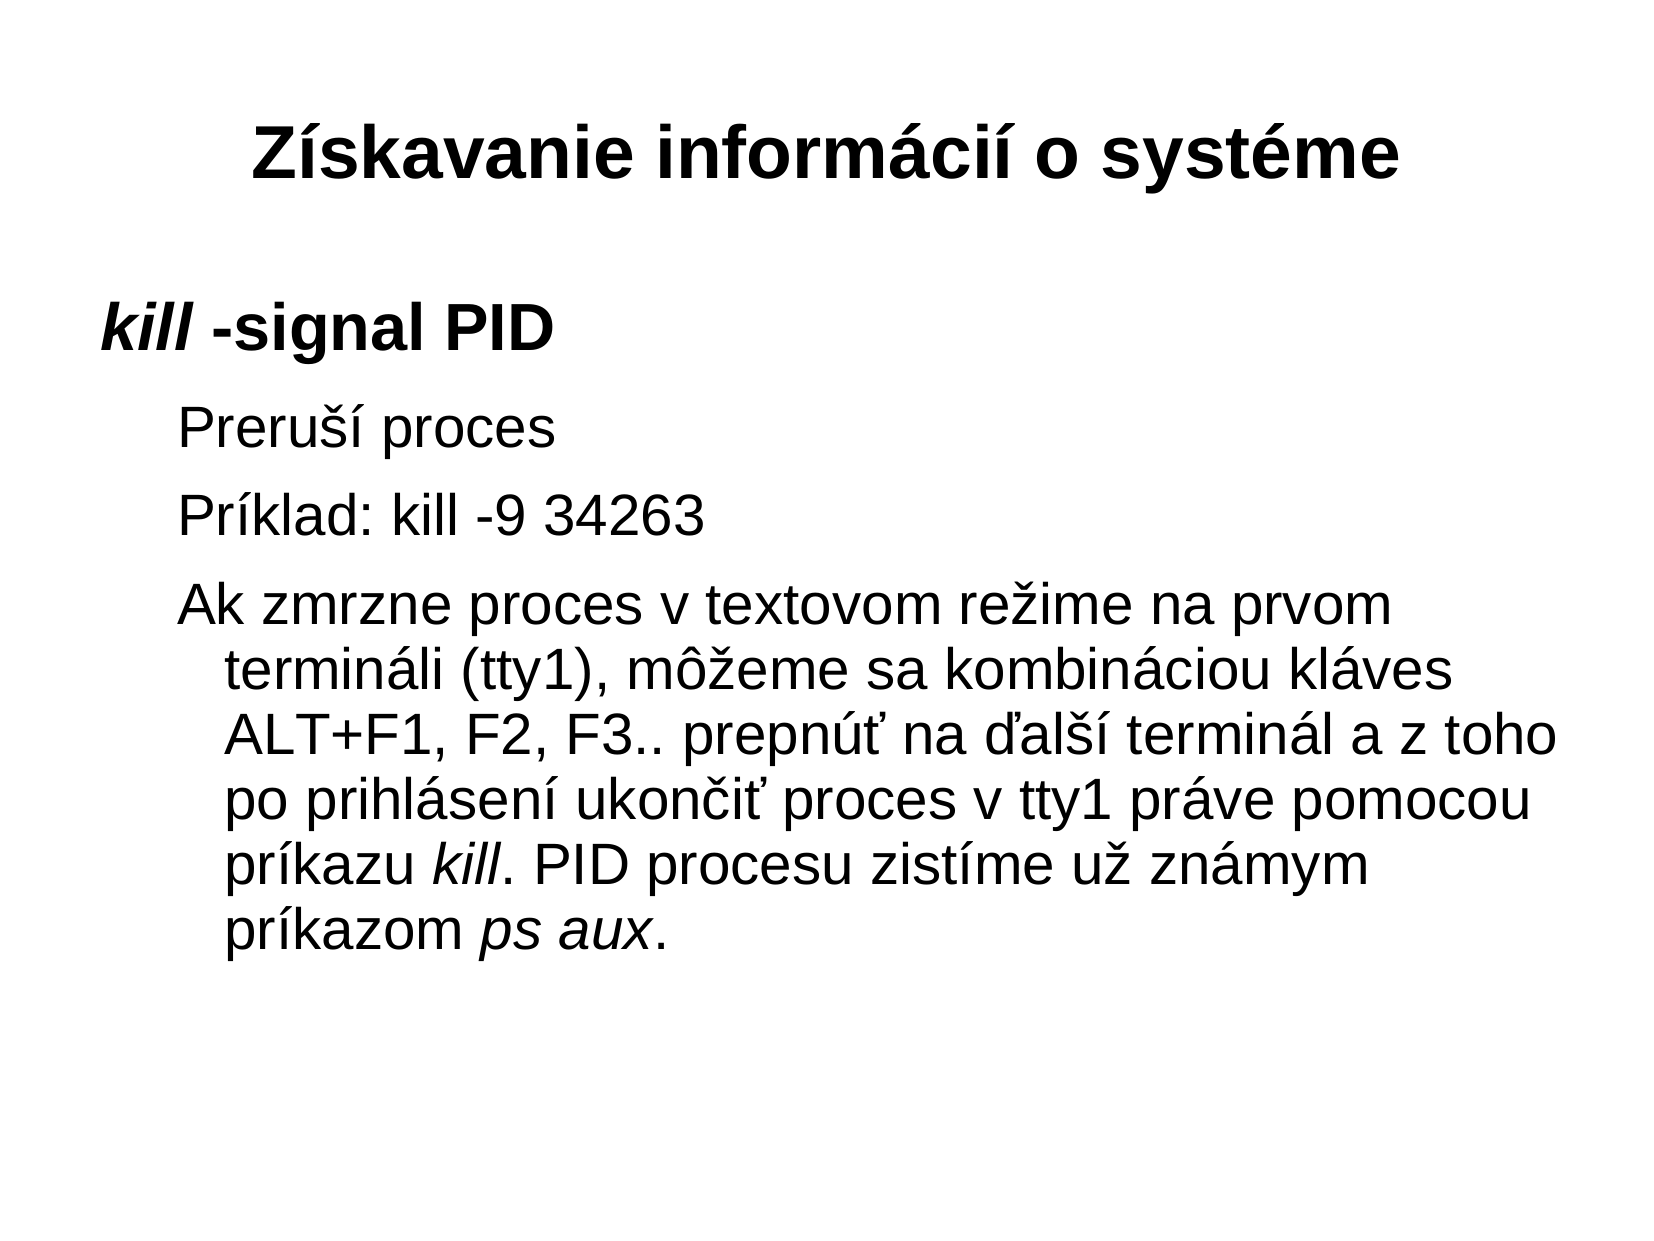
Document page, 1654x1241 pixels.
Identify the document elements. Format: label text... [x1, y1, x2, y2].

list kill -signal PID Preruší proces Príklad: kill -9 34263 Ak zmrzne proces v textovom režime na prvom termináli (tty1), môžeme sa kombináciou kláves ALT+F1, F2, F3.. prepnúť na ďalší terminál a z toho po prihlásení ukončiť proces v tty1 práve pomocou príkazu kill. PID procesu zistíme už známym príkazom ps aux. [82, 290, 1571, 1109]
title Získavanie informácií o systéme [82, 49, 1571, 257]
